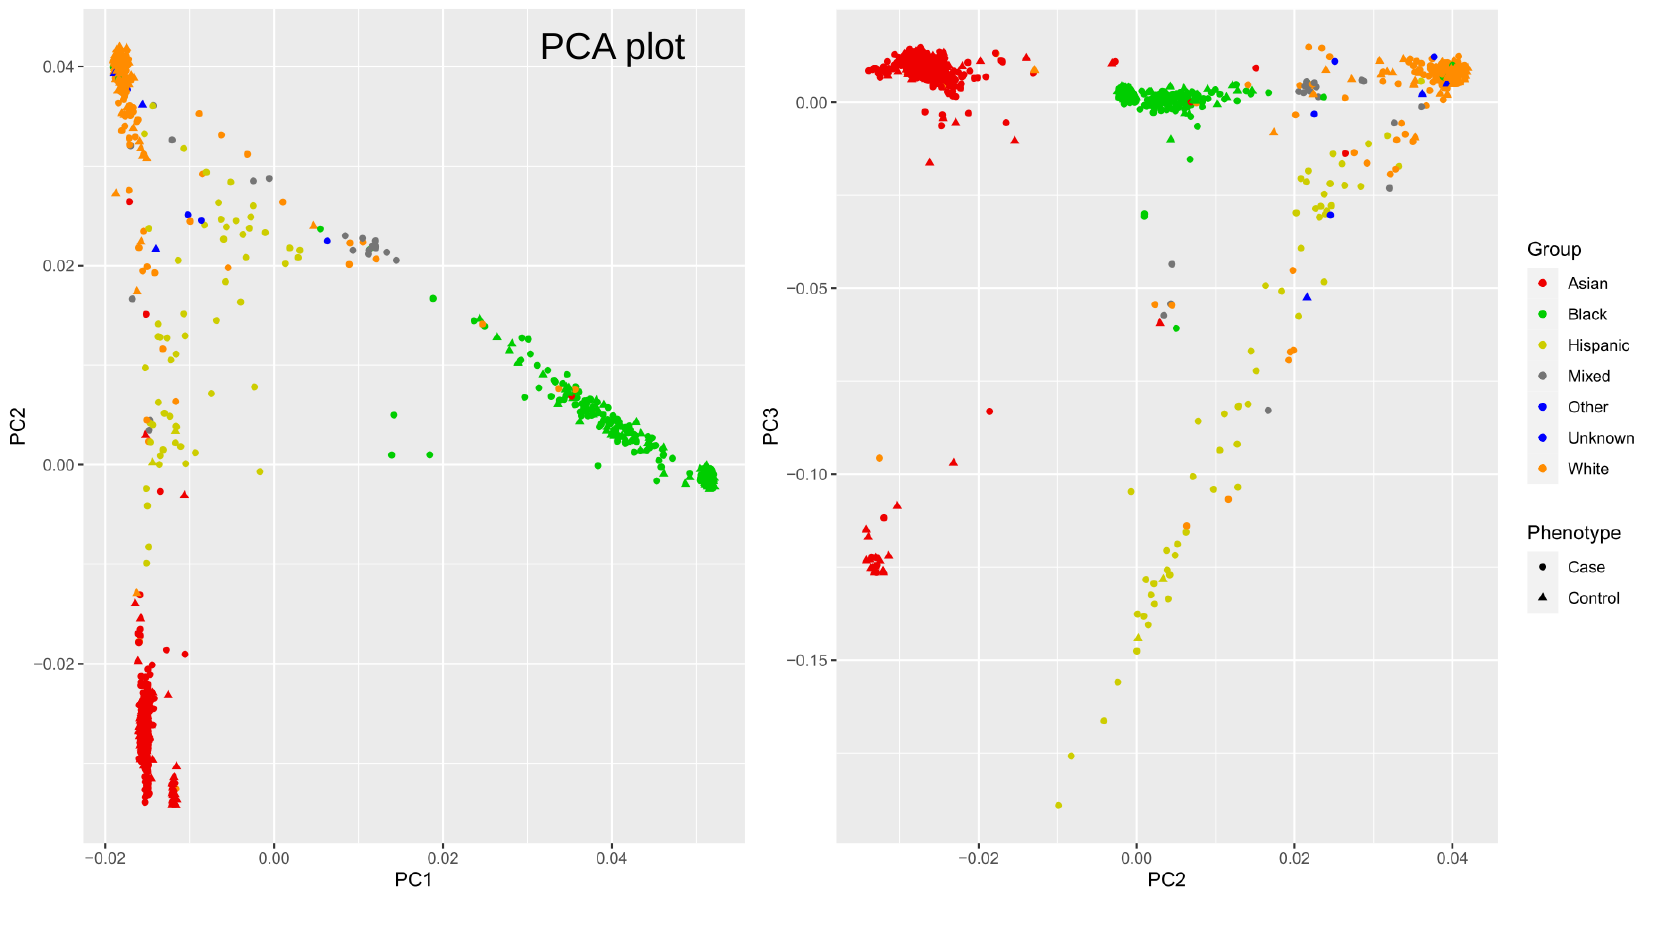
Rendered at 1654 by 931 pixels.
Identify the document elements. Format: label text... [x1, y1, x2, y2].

picture [0, 0, 1654, 901]
text_box PCA plot [525, 18, 701, 76]
